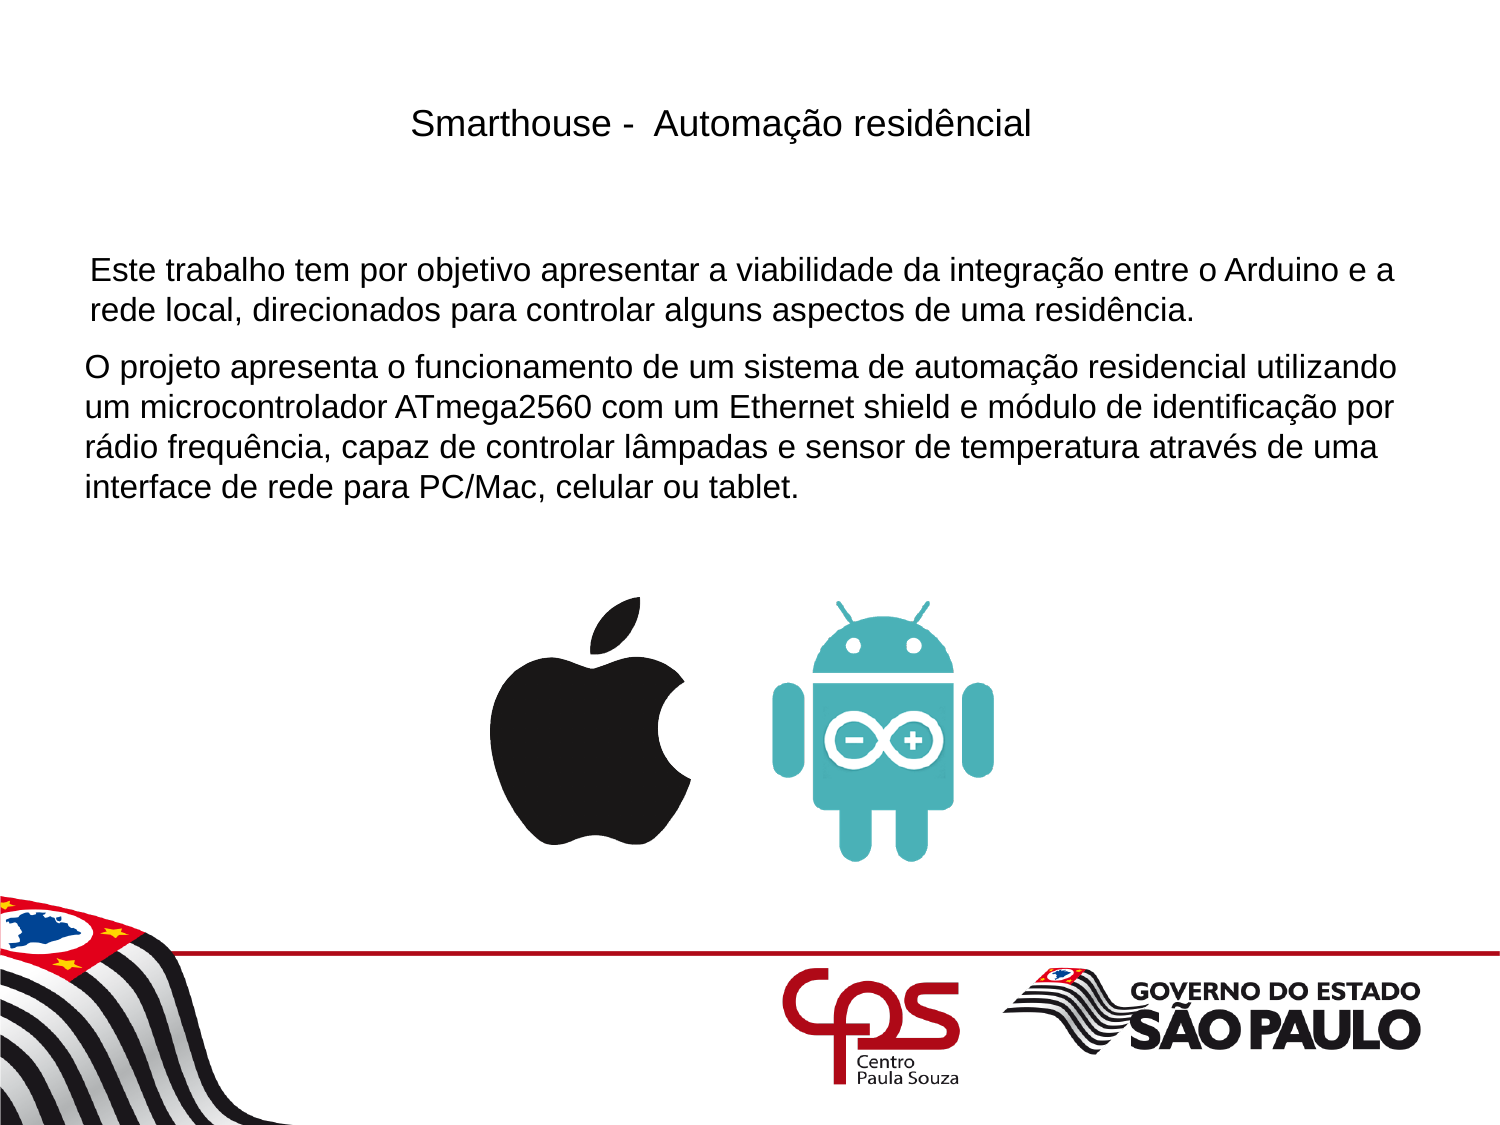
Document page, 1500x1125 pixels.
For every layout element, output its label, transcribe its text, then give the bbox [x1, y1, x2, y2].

picture [750, 597, 1016, 864]
text_box Este trabalho tem por objetivo apresentar a viabilidade da integração entre o Arduino e a rede local, direcionados para controlar alguns aspectos de uma residência. [74, 241, 1425, 337]
text_box O projeto apresenta o funcionamento de um sistema de automação residencial utilizando um microcontrolador ATmega2560 com um Ethernet shield e módulo de identificação por rádio frequência, capaz de controlar lâmpadas e sensor de temperatura através de uma interface de rede para PC/Mac, celular ou tablet. [69, 337, 1430, 513]
text_box Smarthouse - Automação residêncial [395, 91, 1164, 152]
picture [490, 597, 691, 845]
picture [0, 896, 1500, 1125]
